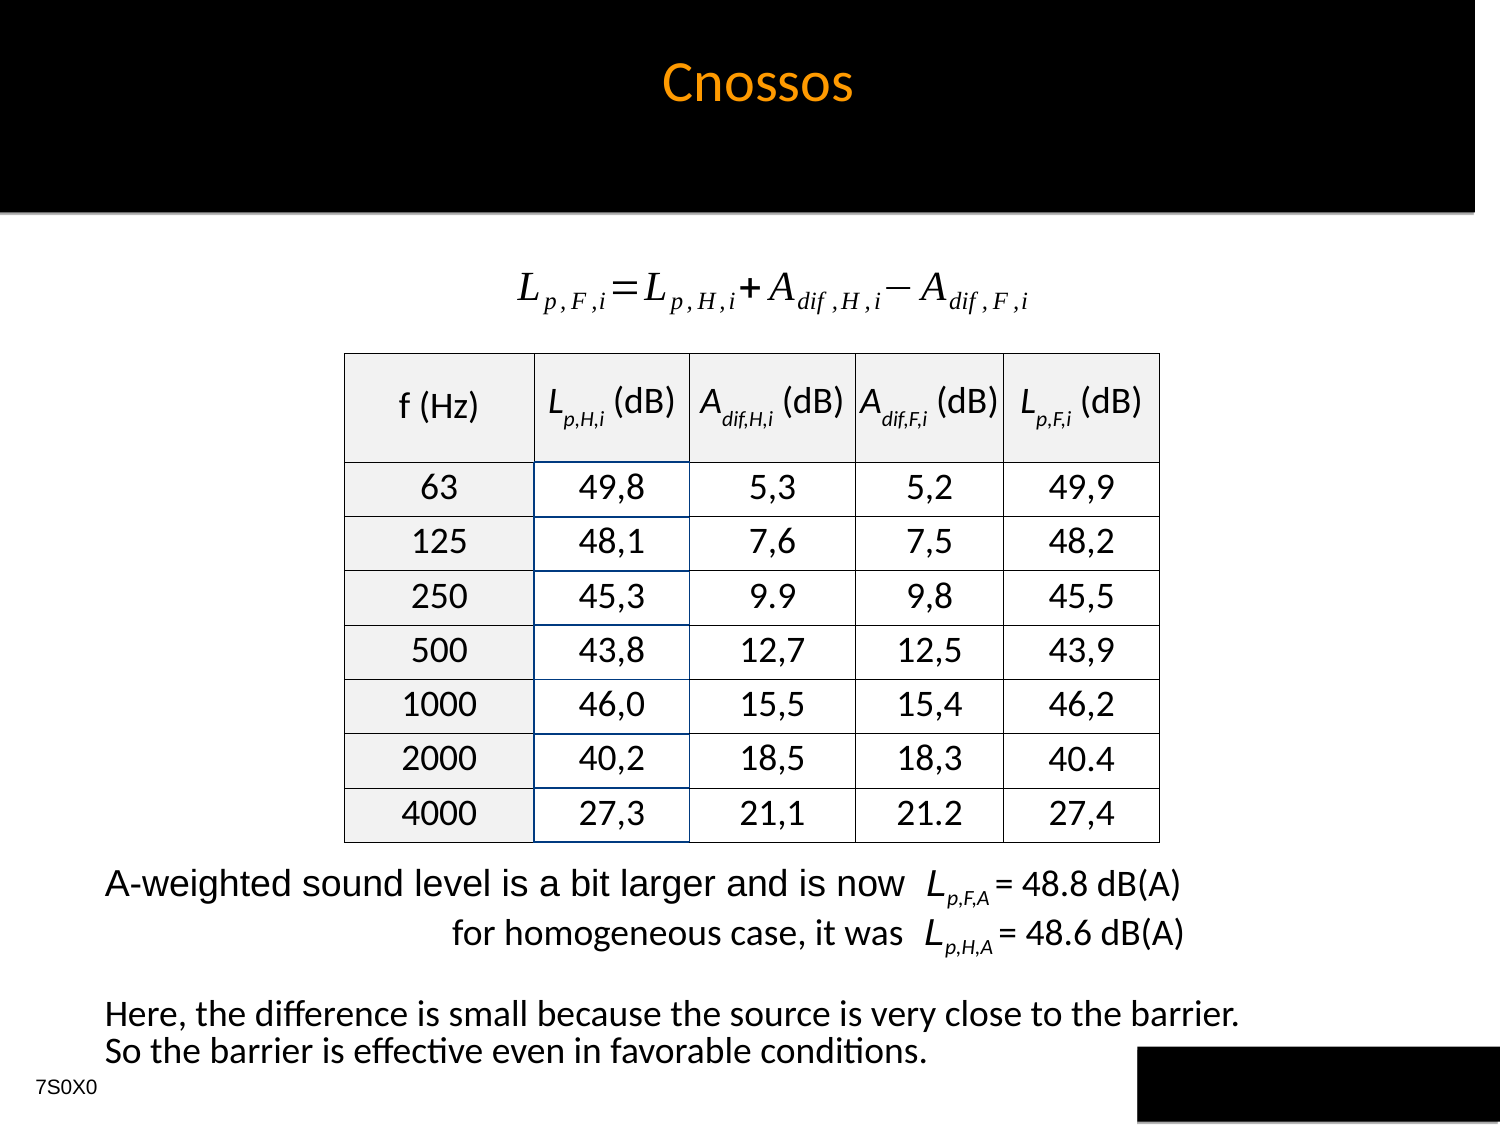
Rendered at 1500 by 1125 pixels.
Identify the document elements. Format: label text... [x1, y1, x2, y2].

table_cell 27,3 [535, 789, 689, 841]
table_cell 18,3 [856, 734, 1003, 788]
table_cell 15,5 [690, 680, 855, 733]
text_box [0, 0, 1475, 213]
table_cell 7,6 [690, 517, 855, 570]
table_cell 43,8 [535, 626, 689, 679]
table_cell 40,2 [535, 735, 689, 787]
table_cell 49,9 [1004, 463, 1159, 516]
table_cell 9,8 [856, 571, 1003, 625]
text_box [1137, 1046, 1500, 1122]
table_cell 500 [345, 626, 533, 679]
table_cell 45,5 [1004, 571, 1159, 625]
table_cell 46,2 [1004, 680, 1159, 733]
table_header Adif,H,i (dB) [690, 354, 855, 462]
table_cell 7,5 [856, 517, 1003, 570]
table_header Lp,F,i (dB) [1004, 354, 1159, 462]
table_cell 5,3 [690, 463, 855, 516]
table_cell 45,3 [535, 572, 689, 624]
table_cell 2000 [345, 734, 533, 788]
table_cell 63 [345, 463, 533, 516]
table_cell 27,4 [1004, 789, 1159, 842]
table_cell 250 [345, 571, 533, 625]
table_cell 48,1 [535, 518, 689, 570]
table_cell 21.2 [856, 789, 1003, 842]
table_cell 15,4 [856, 680, 1003, 733]
table_header f (Hz) [345, 354, 534, 462]
text_box A-weighted sound level is a bit larger and is now Lp,F,A = 48.8 dB(A) for homogeneous case, it was Lp,H,A = 48.6 dB(A) Here, the difference is small because the source is very close to the barrier. So the barrier is effective even in favorable conditions. [90, 855, 1291, 1081]
table_cell 49,8 [535, 463, 689, 516]
table_cell 43,9 [1004, 626, 1159, 679]
table_cell 46,0 [535, 680, 689, 733]
table_cell 125 [345, 517, 533, 570]
table_cell 48,2 [1004, 517, 1159, 570]
table_header Lp,H,i (dB) [535, 354, 689, 461]
table_cell 4000 [345, 789, 533, 842]
table_cell 40.4 [1004, 734, 1159, 788]
table_cell 21,1 [690, 789, 855, 842]
table_cell 5,2 [856, 463, 1003, 516]
table_cell 18,5 [690, 734, 855, 788]
table_cell 9.9 [690, 571, 855, 625]
table_cell 12,7 [690, 626, 855, 679]
table_header Adif,F,i (dB) [856, 354, 1003, 462]
text_box 7S0X0 [35, 1070, 626, 1102]
title Cnossos [100, 35, 1417, 187]
table_cell 12,5 [856, 626, 1003, 679]
table_cell 1000 [345, 680, 533, 733]
chart [510, 263, 1035, 315]
